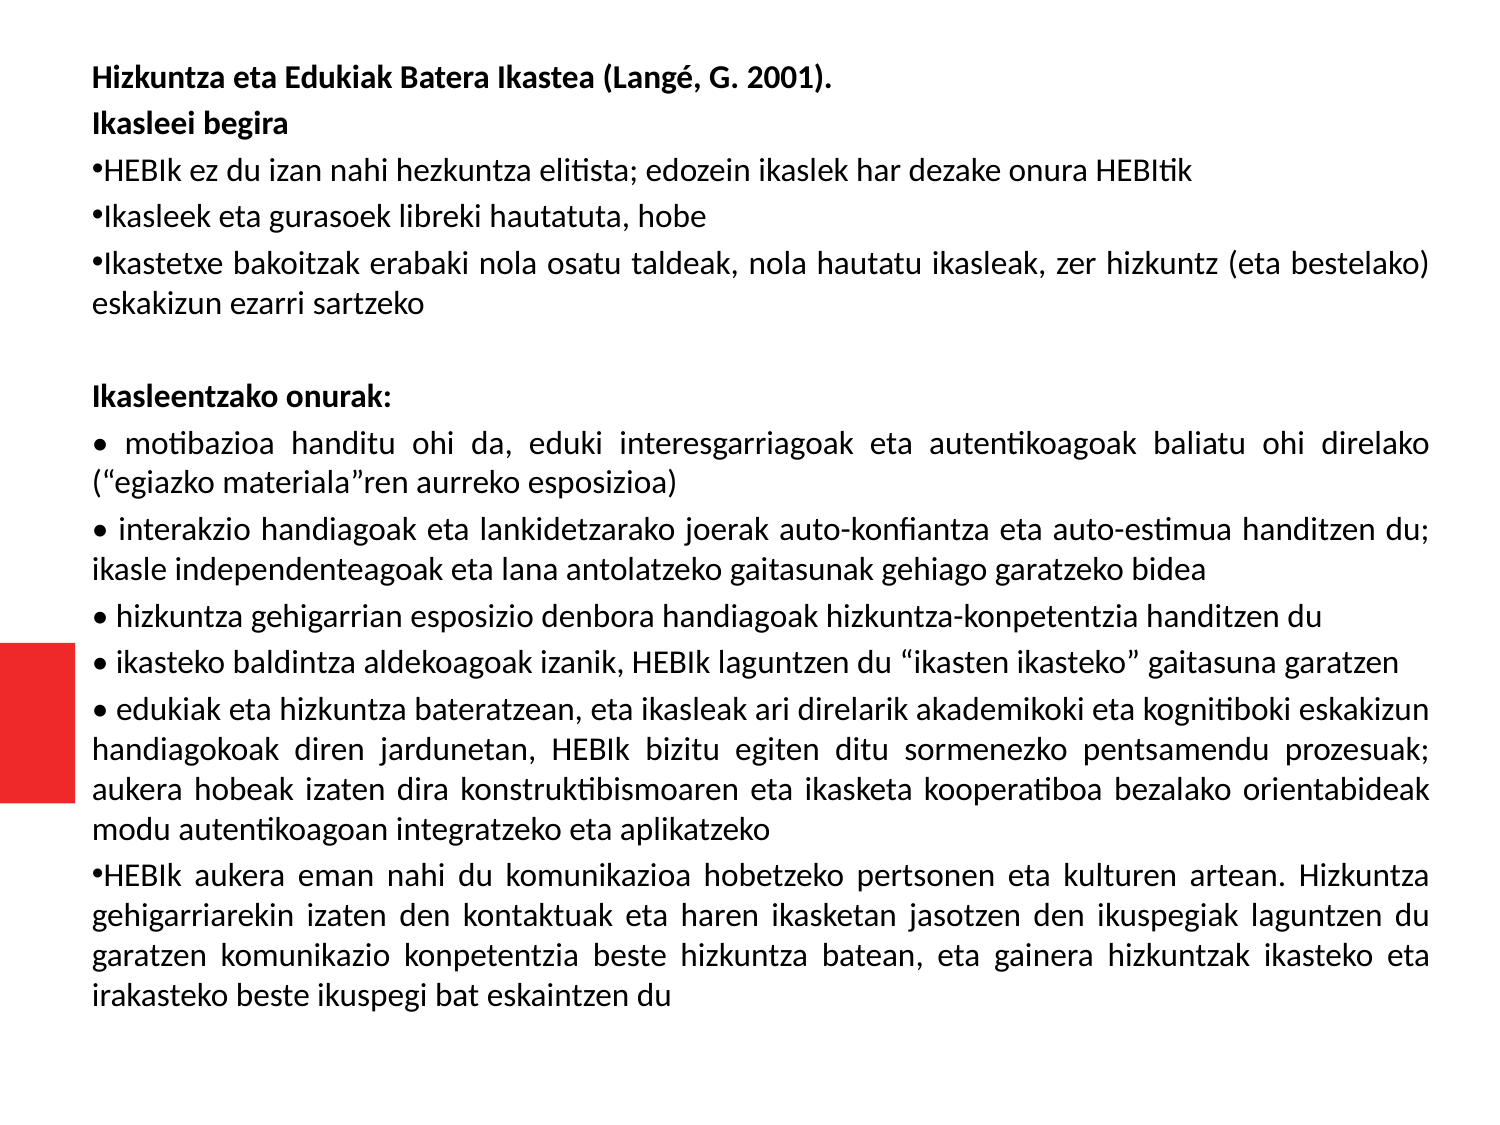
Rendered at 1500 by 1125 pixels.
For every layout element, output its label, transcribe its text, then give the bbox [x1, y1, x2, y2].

list Hizkuntza eta Edukiak Batera Ikastea (Langé, G. 2001). Ikasleei begira HEBIk ez du izan nahi hezkuntza elitista; edozein ikaslek har dezake onura HEBItik Ikasleek eta gurasoek libreki hautatuta, hobe Ikastetxe bakoitzak erabaki nola osatu taldeak, nola hautatu ikasleak, zer hizkuntz (eta bestelako) eskakizun ezarri sartzeko Ikasleentzako onurak: • motibazioa handitu ohi da, eduki interesgarriagoak eta autentikoagoak baliatu ohi direlako (“egiazko materiala”ren aurreko esposizioa) • interakzio handiagoak eta lankidetzarako joerak auto-konfiantza eta auto-estimua handitzen du; ikasle independenteagoak eta lana antolatzeko gaitasunak gehiago garatzeko bidea • hizkuntza gehigarrian esposizio denbora handiagoak hizkuntza-konpetentzia handitzen du • ikasteko baldintza aldekoagoak izanik, HEBIk laguntzen du “ikasten ikasteko” gaitasuna garatzen • edukiak eta hizkuntza bateratzean, eta ikasleak ari direlarik akademikoki eta kognitiboki eskakizun handiagokoak diren jardunetan, HEBIk bizitu egiten ditu sormenezko pentsamendu prozesuak; aukera hobeak izaten dira konstruktibismoaren eta ikasketa kooperatiboa bezalako orientabideak modu autentikoagoan integratzeko eta aplikatzeko HEBIk aukera eman nahi du komunikazioa hobetzeko pertsonen eta kulturen artean. Hizkuntza gehigarriarekin izaten den kontaktuak eta haren ikasketan jasotzen den ikuspegiak laguntzen du garatzen komunikazio konpetentzia beste hizkuntza batean, eta gainera hizkuntzak ikasteko eta irakasteko beste ikuspegi bat eskaintzen du [76, 47, 1447, 1125]
